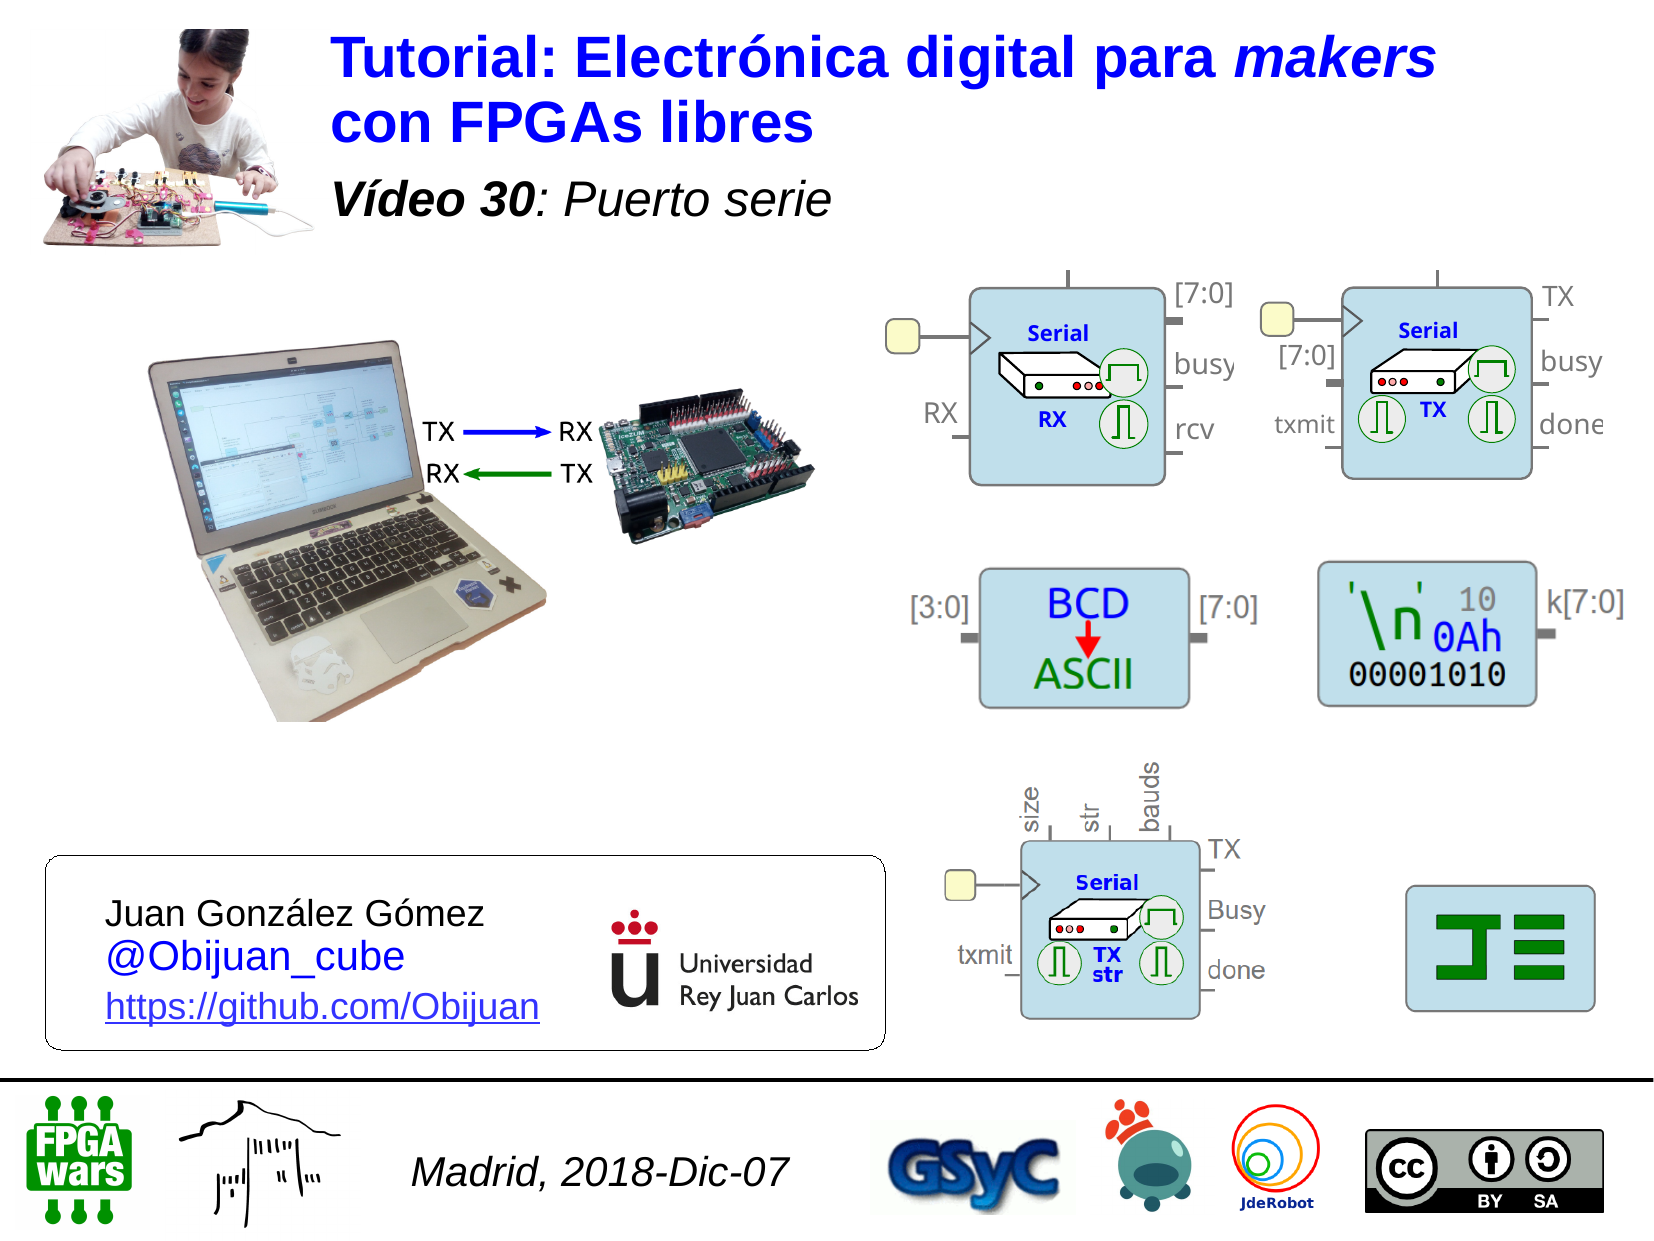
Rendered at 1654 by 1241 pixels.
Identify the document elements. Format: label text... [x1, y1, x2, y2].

title Tutorial: Electrónica digital para makers con FPGAs libres [330, 15, 1471, 143]
picture [595, 899, 871, 1021]
picture [30, 29, 844, 736]
picture [1365, 1120, 1604, 1221]
text_box Juan González Gómez [90, 885, 601, 946]
picture [870, 1120, 1076, 1216]
text_box @Obijuan_cube [90, 925, 451, 1001]
picture [1304, 550, 1636, 721]
text_box Vídeo 30: Puerto serie [330, 143, 1561, 256]
picture [15, 1095, 150, 1231]
text_box Madrid, 2018-Dic-07 [360, 1125, 841, 1219]
picture [165, 1089, 361, 1241]
picture [1395, 876, 1606, 1021]
picture [885, 270, 1234, 487]
picture [900, 552, 1289, 1033]
text_box https://github.com/Obijuan [90, 978, 556, 1036]
text_box [45, 855, 886, 1051]
picture [1260, 270, 1603, 481]
picture [1090, 1094, 1336, 1216]
